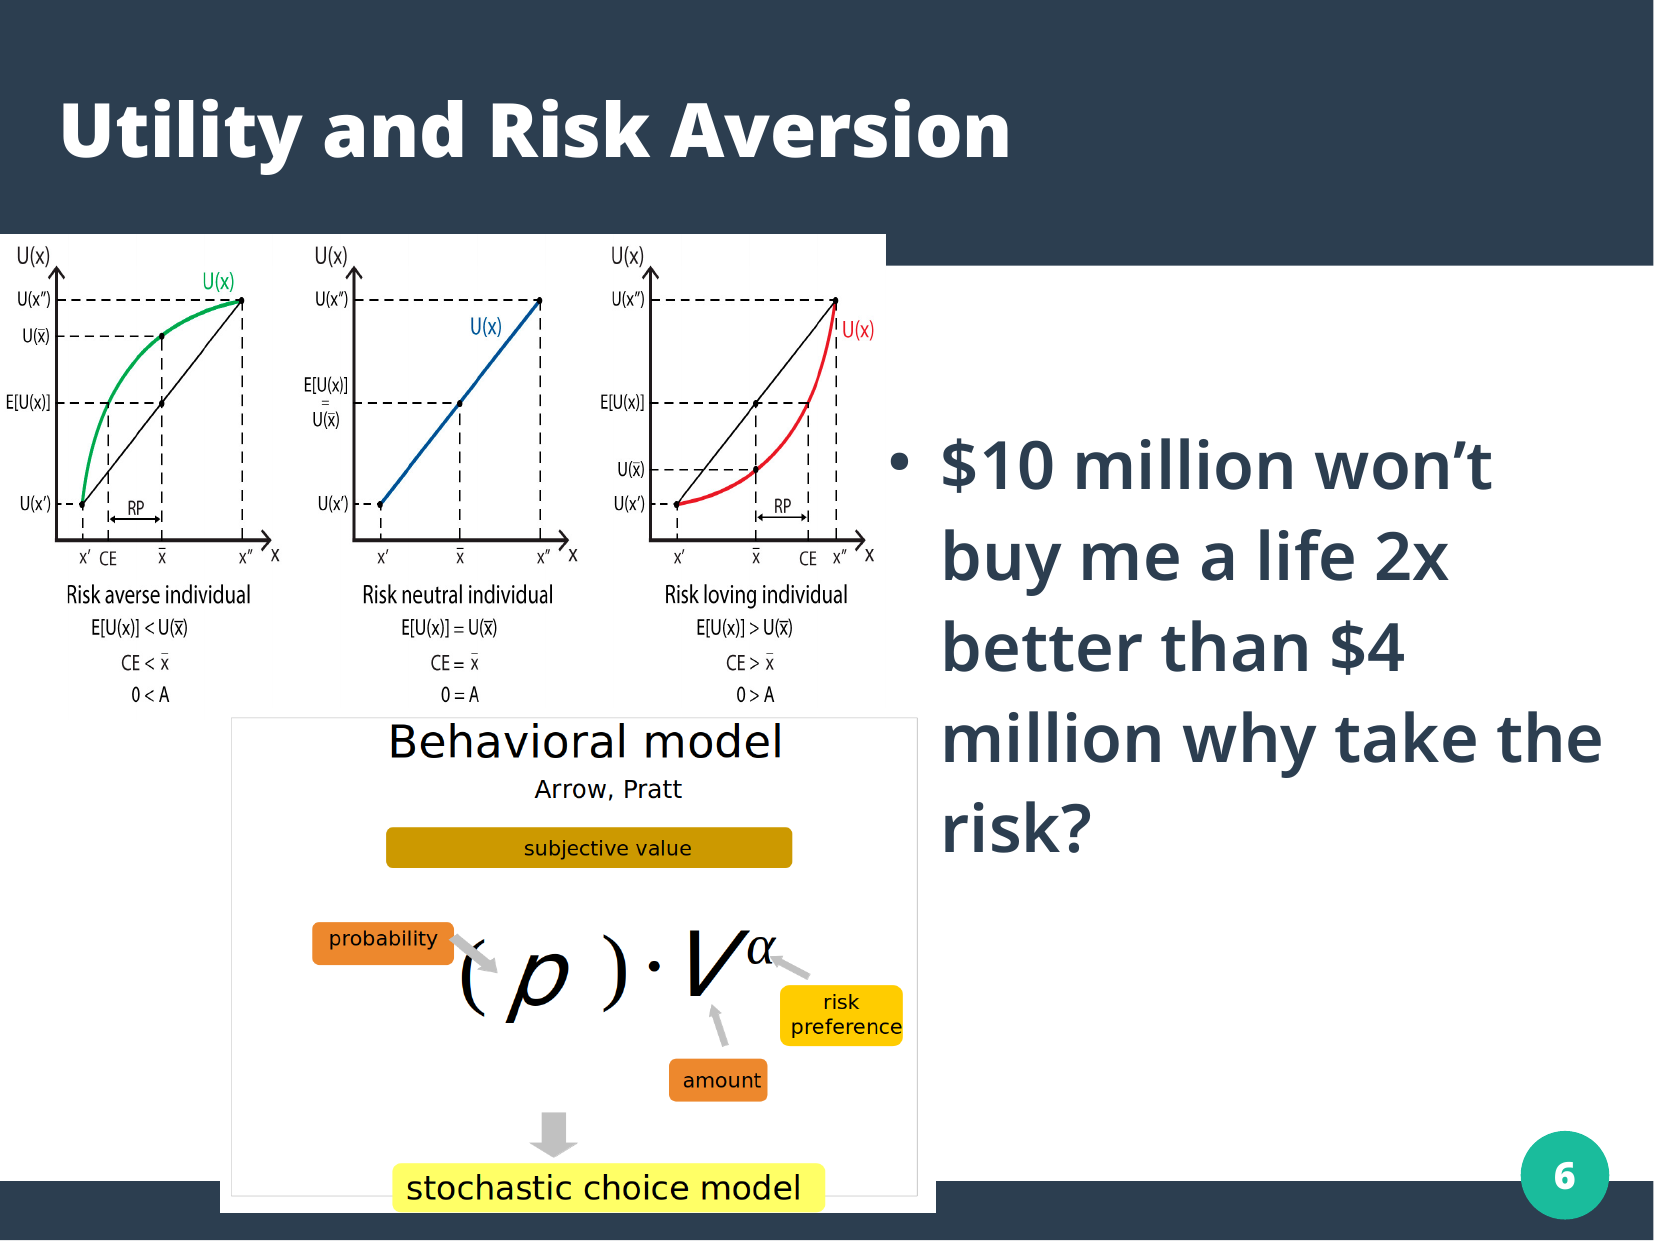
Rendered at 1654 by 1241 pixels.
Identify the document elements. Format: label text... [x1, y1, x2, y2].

list $10 million won’t buy me a life 2x better than $4 million why take the risk? [886, 298, 1620, 1126]
picture [0, 234, 936, 1213]
title Utility and Risk Aversion [59, 49, 1595, 207]
